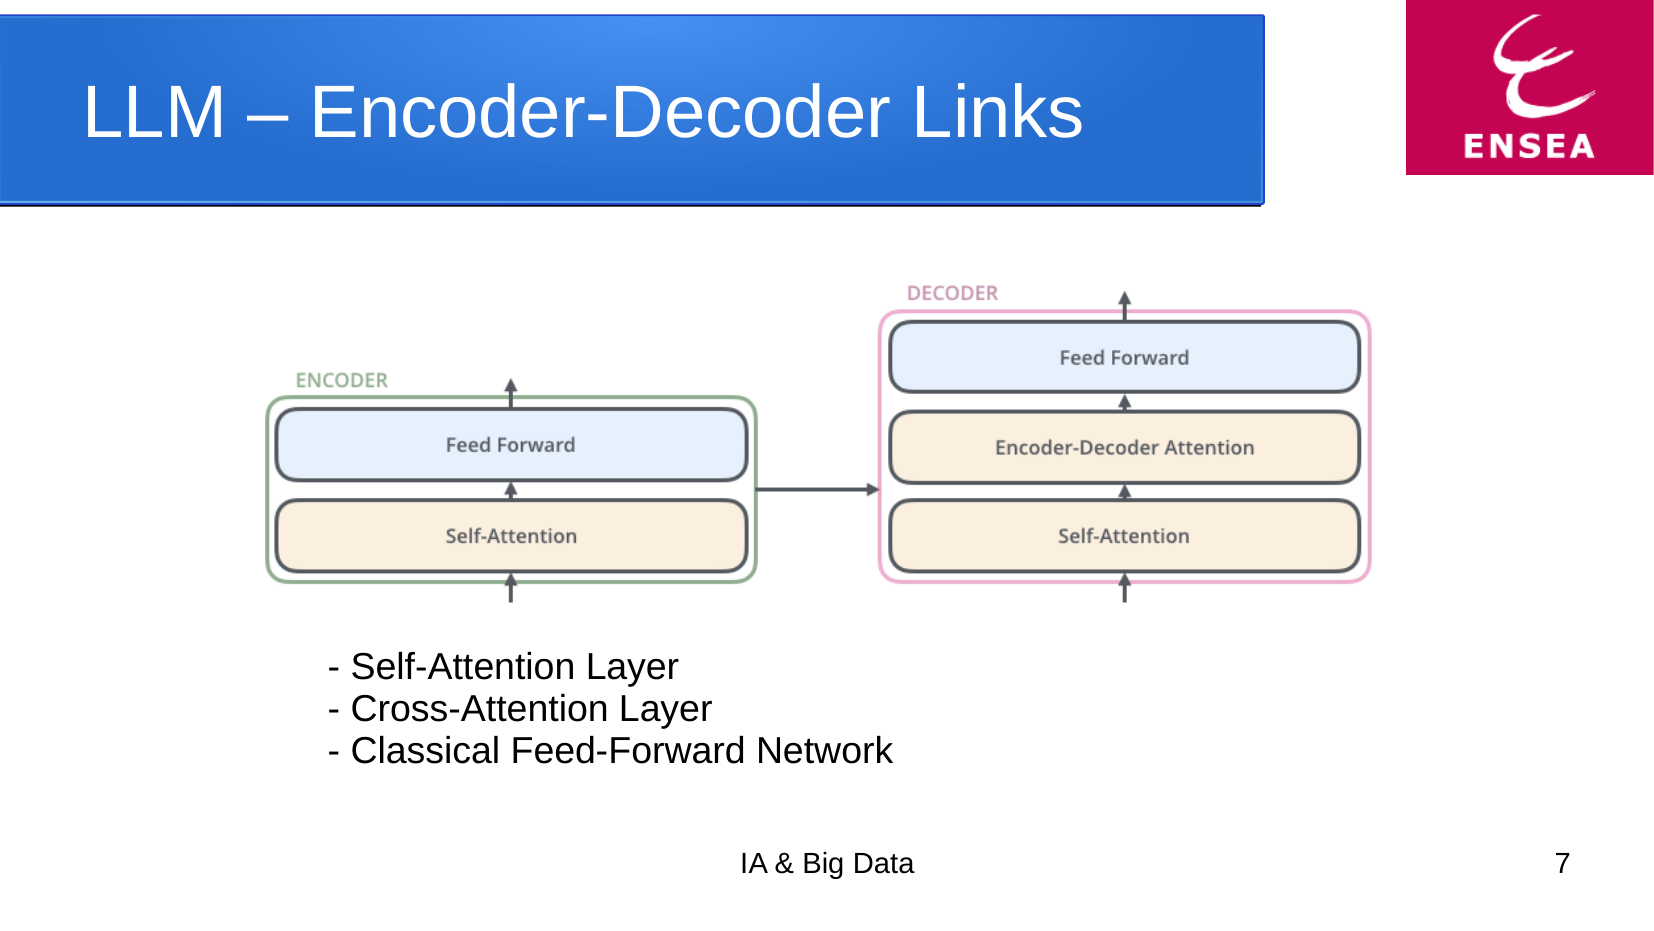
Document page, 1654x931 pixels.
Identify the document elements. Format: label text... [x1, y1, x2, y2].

picture [185, 283, 1418, 633]
picture [1406, 0, 1654, 175]
title LLM – Encoder-Decoder Links [82, 35, 1235, 189]
text_box - Self-Attention Layer - Cross-Attention Layer - Classical Feed-Forward Network [312, 637, 1264, 779]
